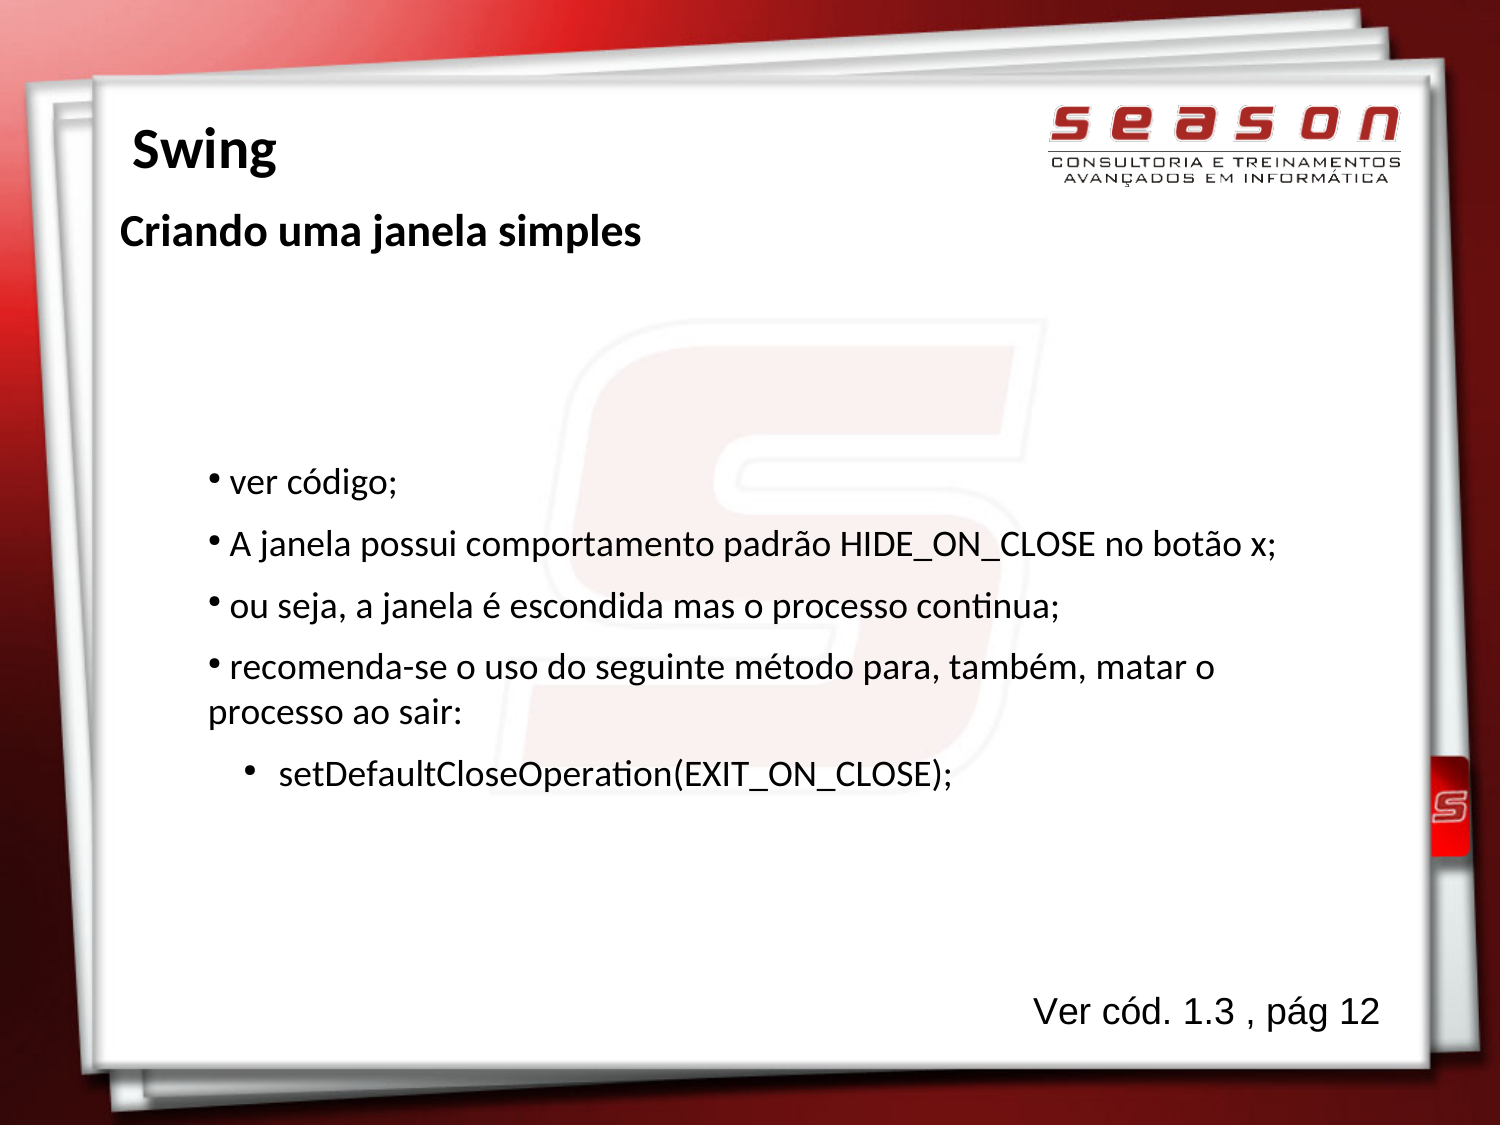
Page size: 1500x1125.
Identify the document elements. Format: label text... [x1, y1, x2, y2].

text_box Ver cód. 1.3 , pág 12 [708, 979, 1396, 1040]
text_box Criando uma janela simples [119, 200, 1240, 256]
text_box ver código; A janela possui comportamento padrão HIDE_ON_CLOSE no botão x; ou seja, a janela é escondida mas o processo continua; recomenda-se o uso do seguinte método para, também, matar o processo ao sair: setDefaultCloseOperation(EXIT_ON_CLOSE); [207, 357, 1328, 894]
picture [0, 0, 1500, 1125]
title Swing [118, 33, 1394, 257]
